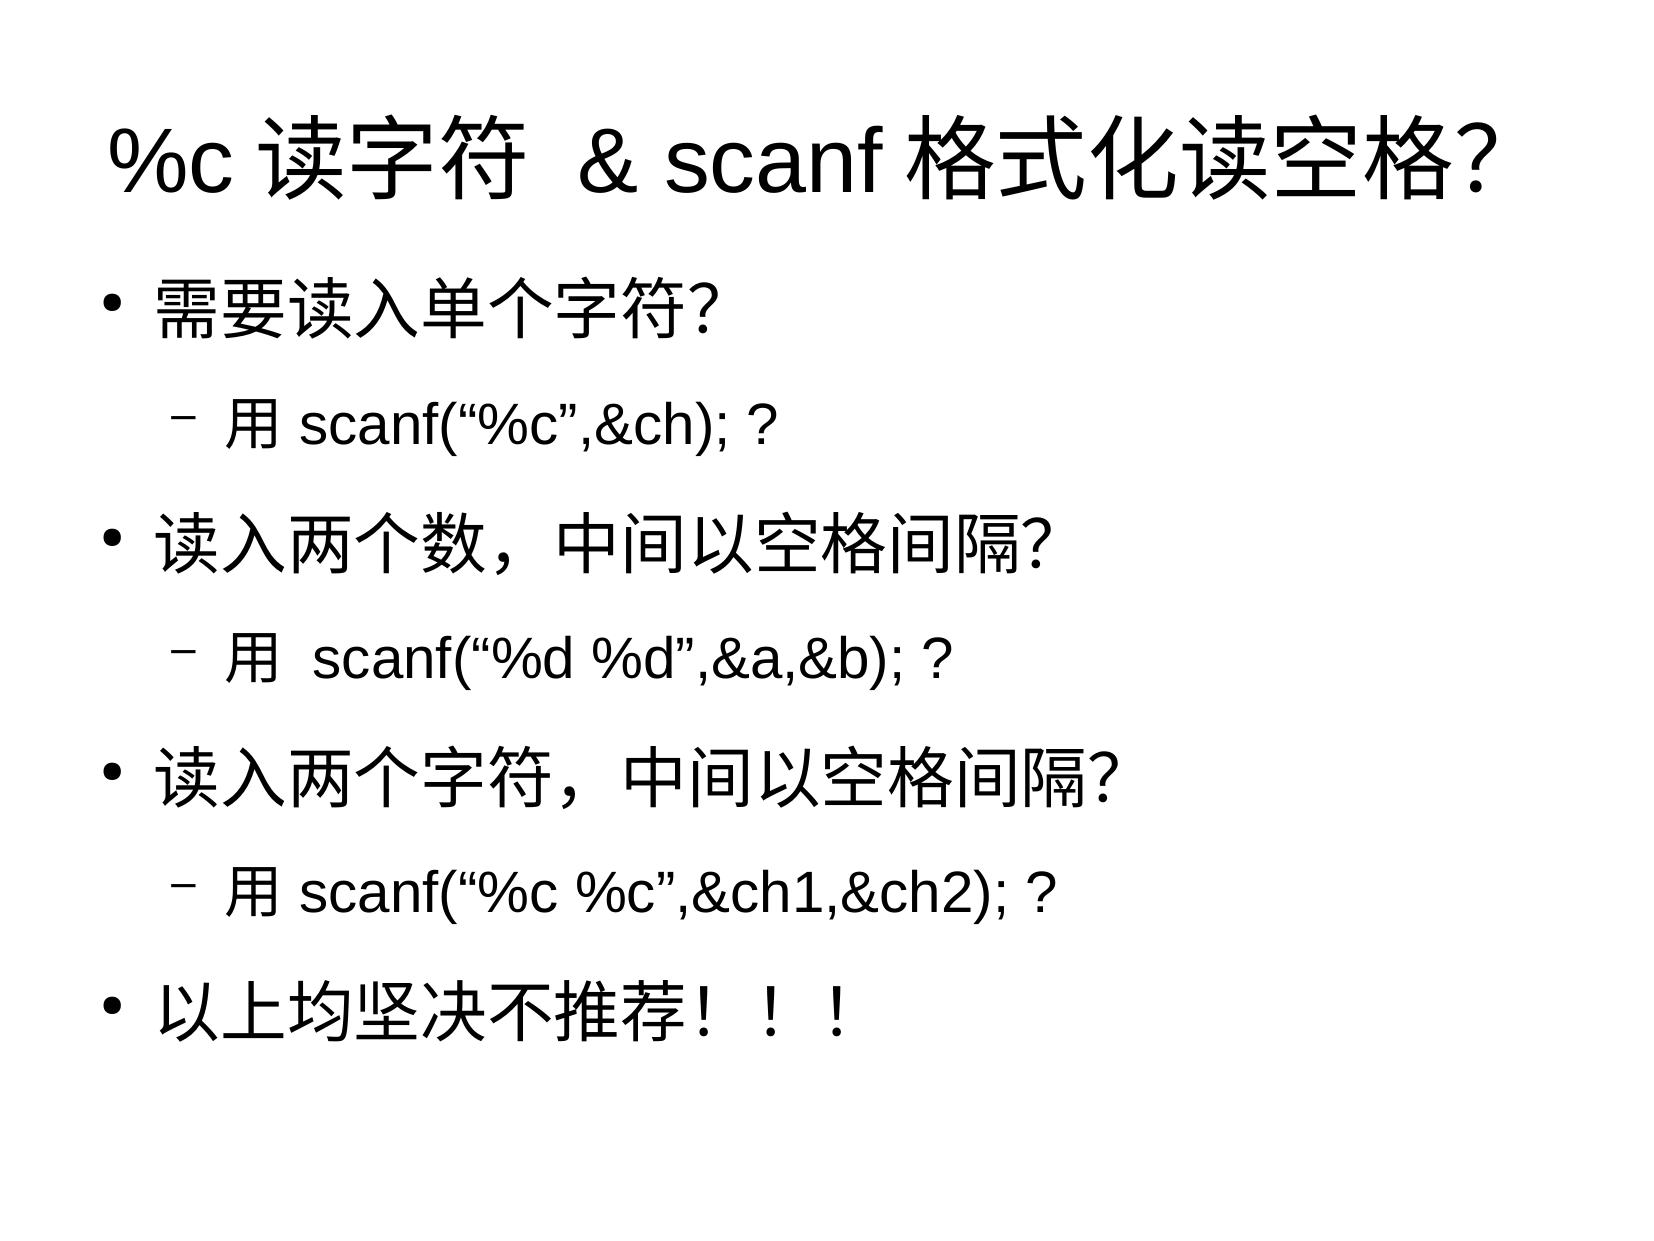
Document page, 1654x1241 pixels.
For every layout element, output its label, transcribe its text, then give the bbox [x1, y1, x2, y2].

list 需要读入单个字符？ 用scanf(“%c”,&ch); ? 读入两个数，中间以空格间隔？ 用 scanf(“%d %d”,&a,&b); ? 读入两个字符，中间以空格间隔？ 用scanf(“%c %c”,&ch1,&ch2); ? 以上均坚决不推荐！！！ [82, 256, 1571, 1205]
title %c读字符 & scanf格式化读空格？ [82, 49, 1571, 256]
